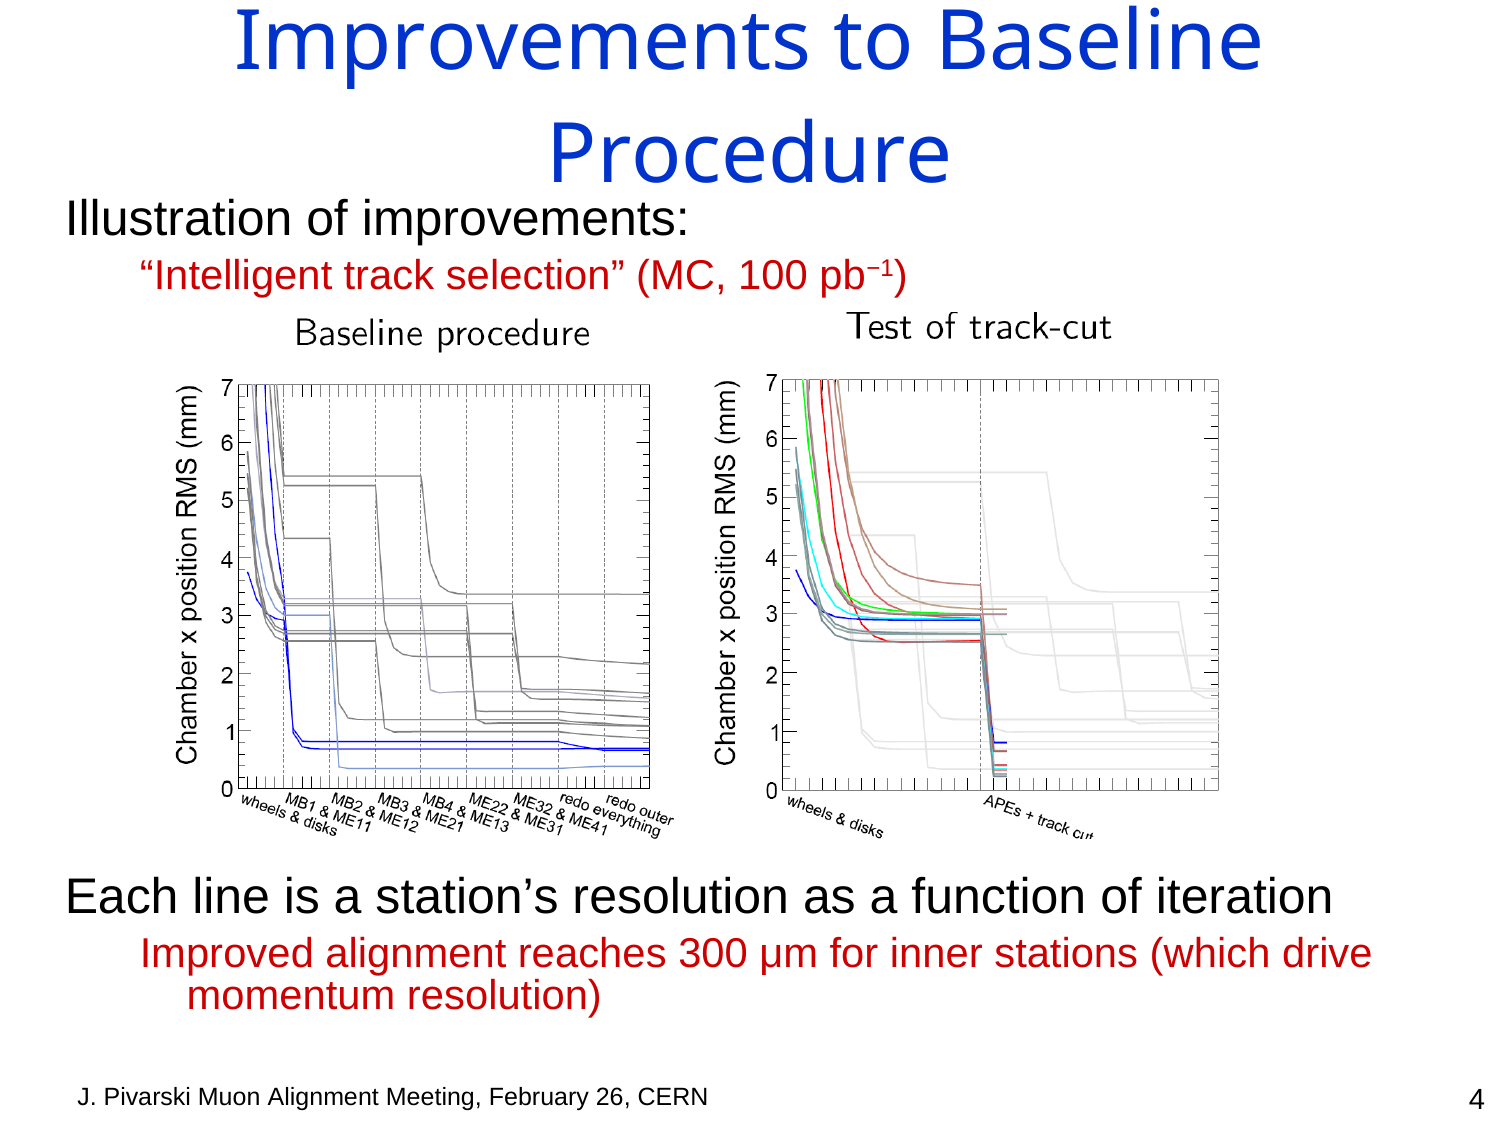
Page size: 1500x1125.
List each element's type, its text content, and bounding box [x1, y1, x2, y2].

picture [712, 312, 1227, 839]
list Illustration of improvements: “Intelligent track selection” (MC, 100 pb−1) Each line is a station’s resolution as a function of iteration Improved alignment reaches 300 μm for inner stations (which drive momentum resolution) [50, 187, 1450, 1088]
picture [162, 318, 680, 850]
title Improvements to Baseline Procedure [75, 0, 1426, 187]
